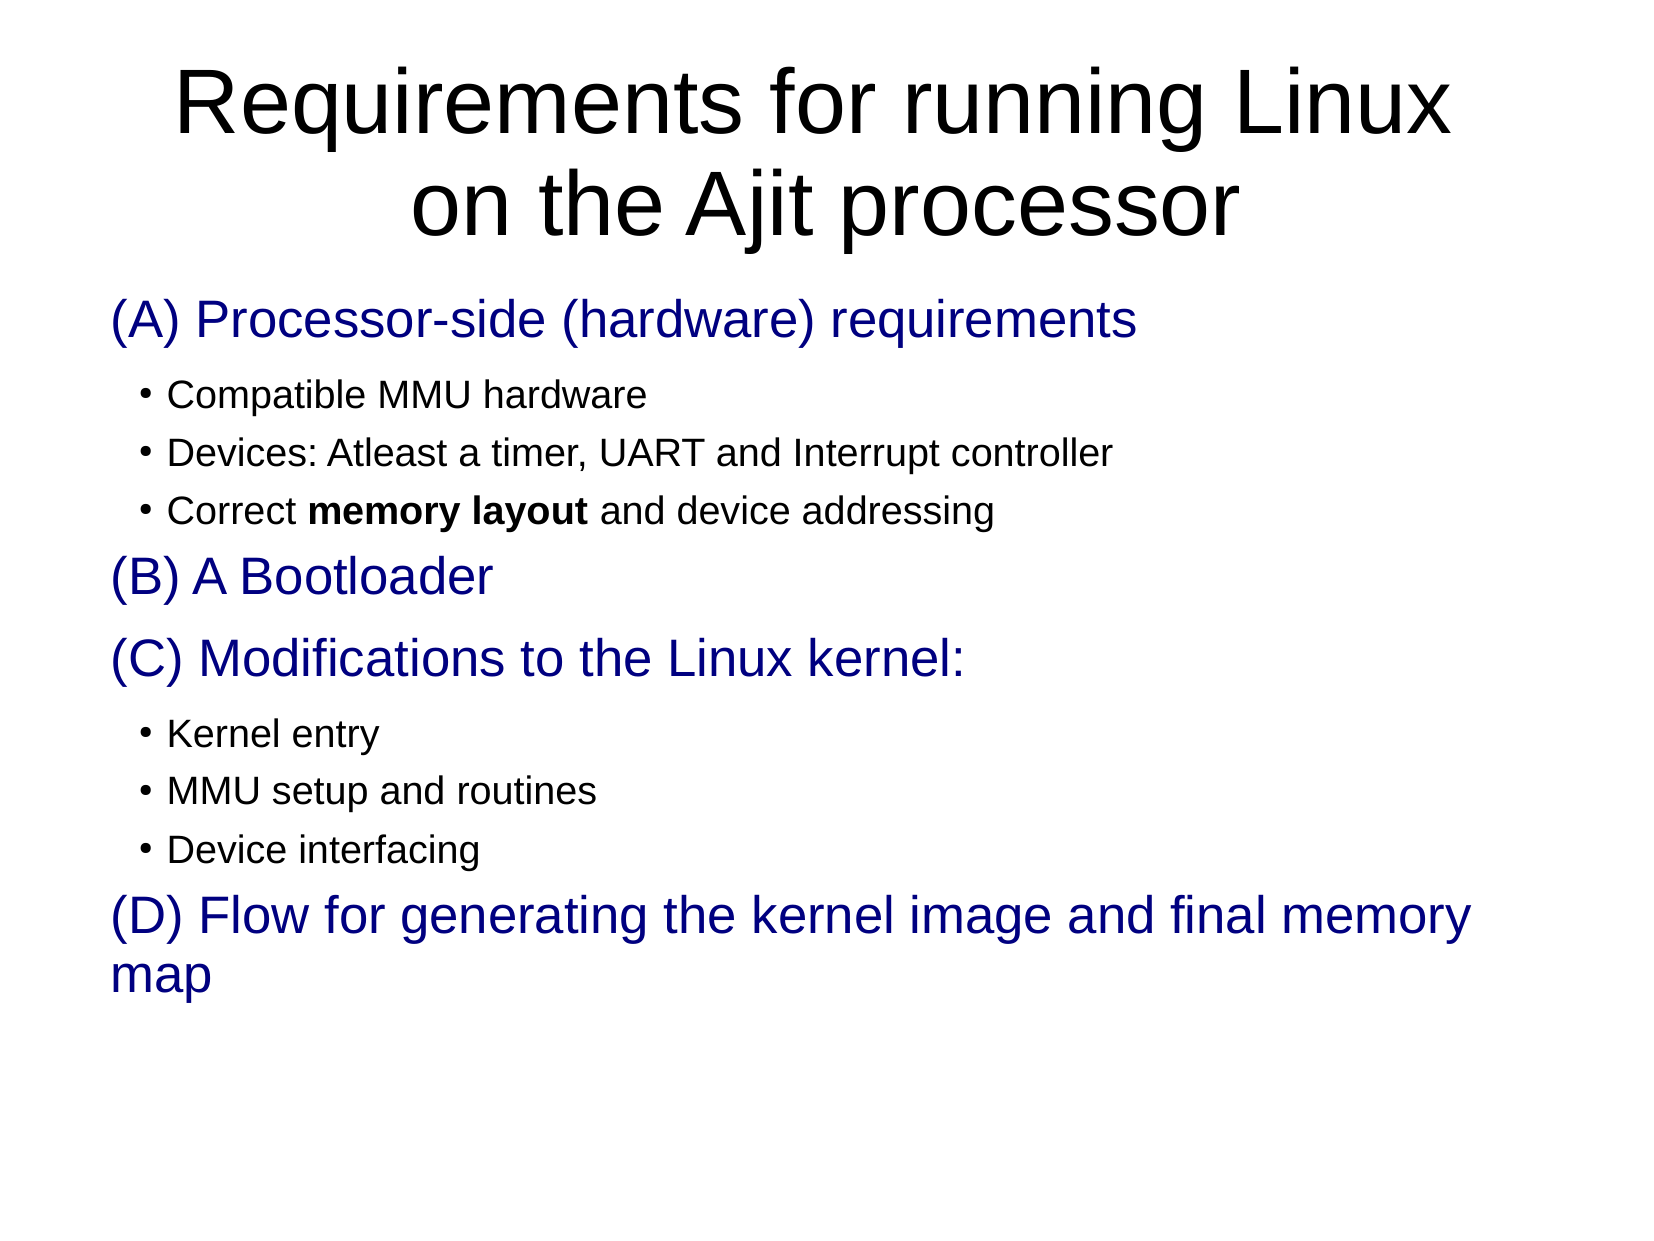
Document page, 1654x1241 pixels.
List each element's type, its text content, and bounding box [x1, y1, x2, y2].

list (A) Processor-side (hardware) requirements Compatible MMU hardware Devices: Atleast a timer, UART and Interrupt controller Correct memory layout and device addressing (B) A Bootloader (C) Modifications to the Linux kernel: Kernel entry MMU setup and routines Device interfacing (D) Flow for generating the kernel image and final memory map [82, 290, 1538, 1010]
title Requirements for running Linux on the Ajit processor [82, 49, 1571, 257]
